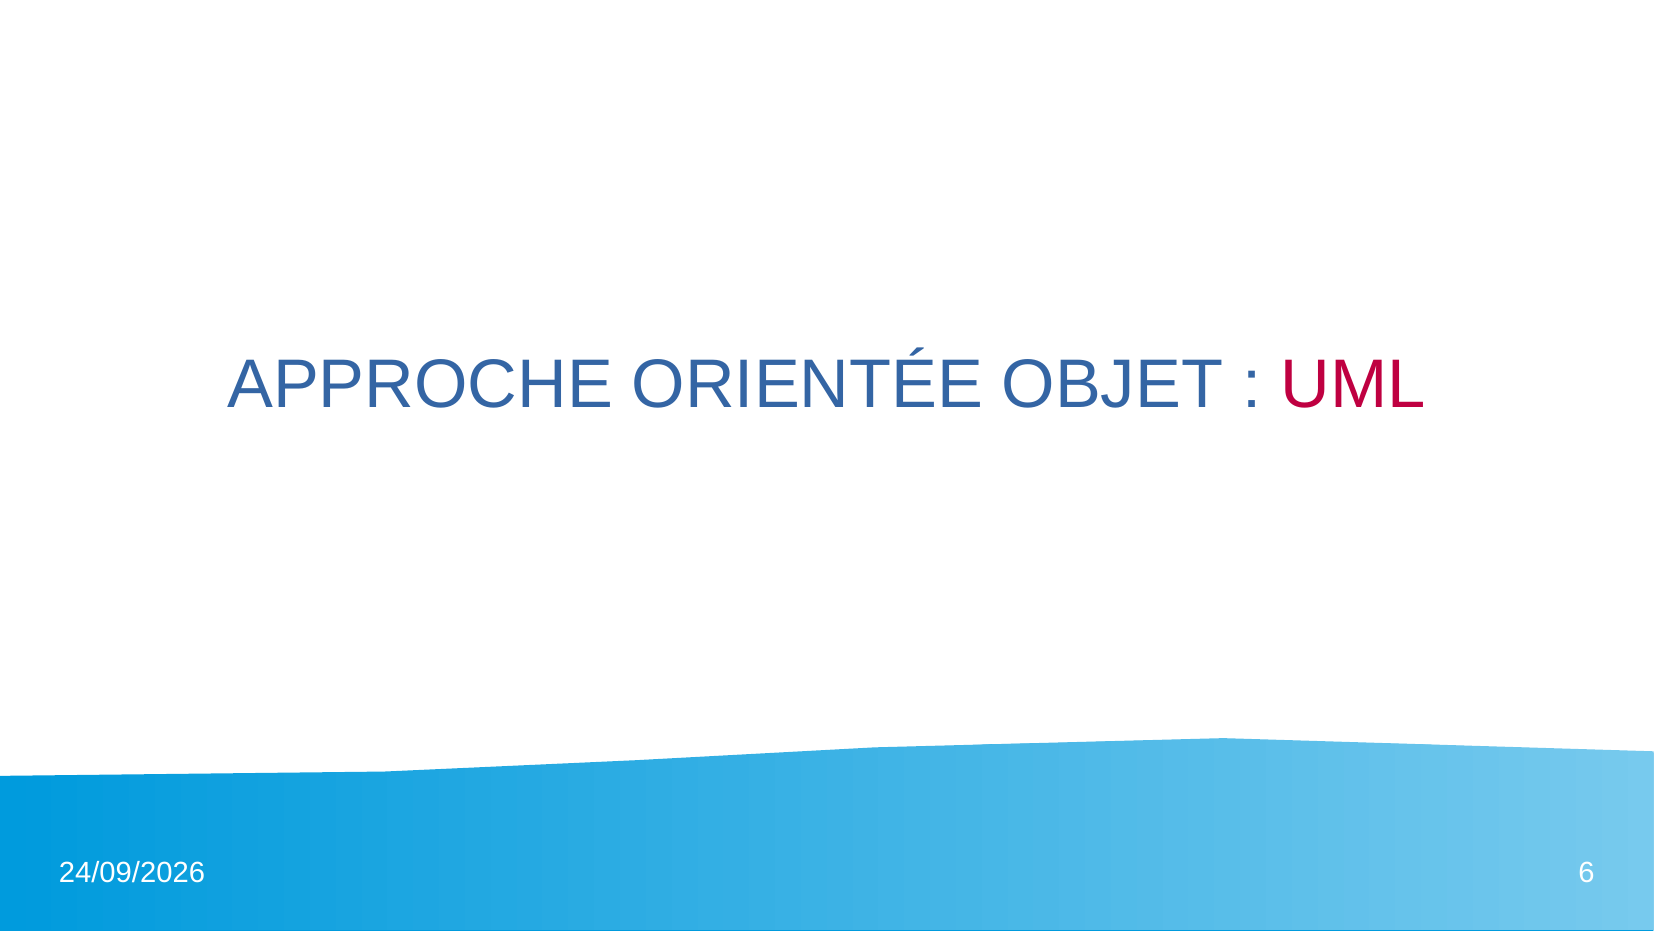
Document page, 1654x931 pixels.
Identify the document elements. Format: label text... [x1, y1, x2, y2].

title APPROCHE ORIENTÉE OBJET : UML [88, 295, 1565, 473]
